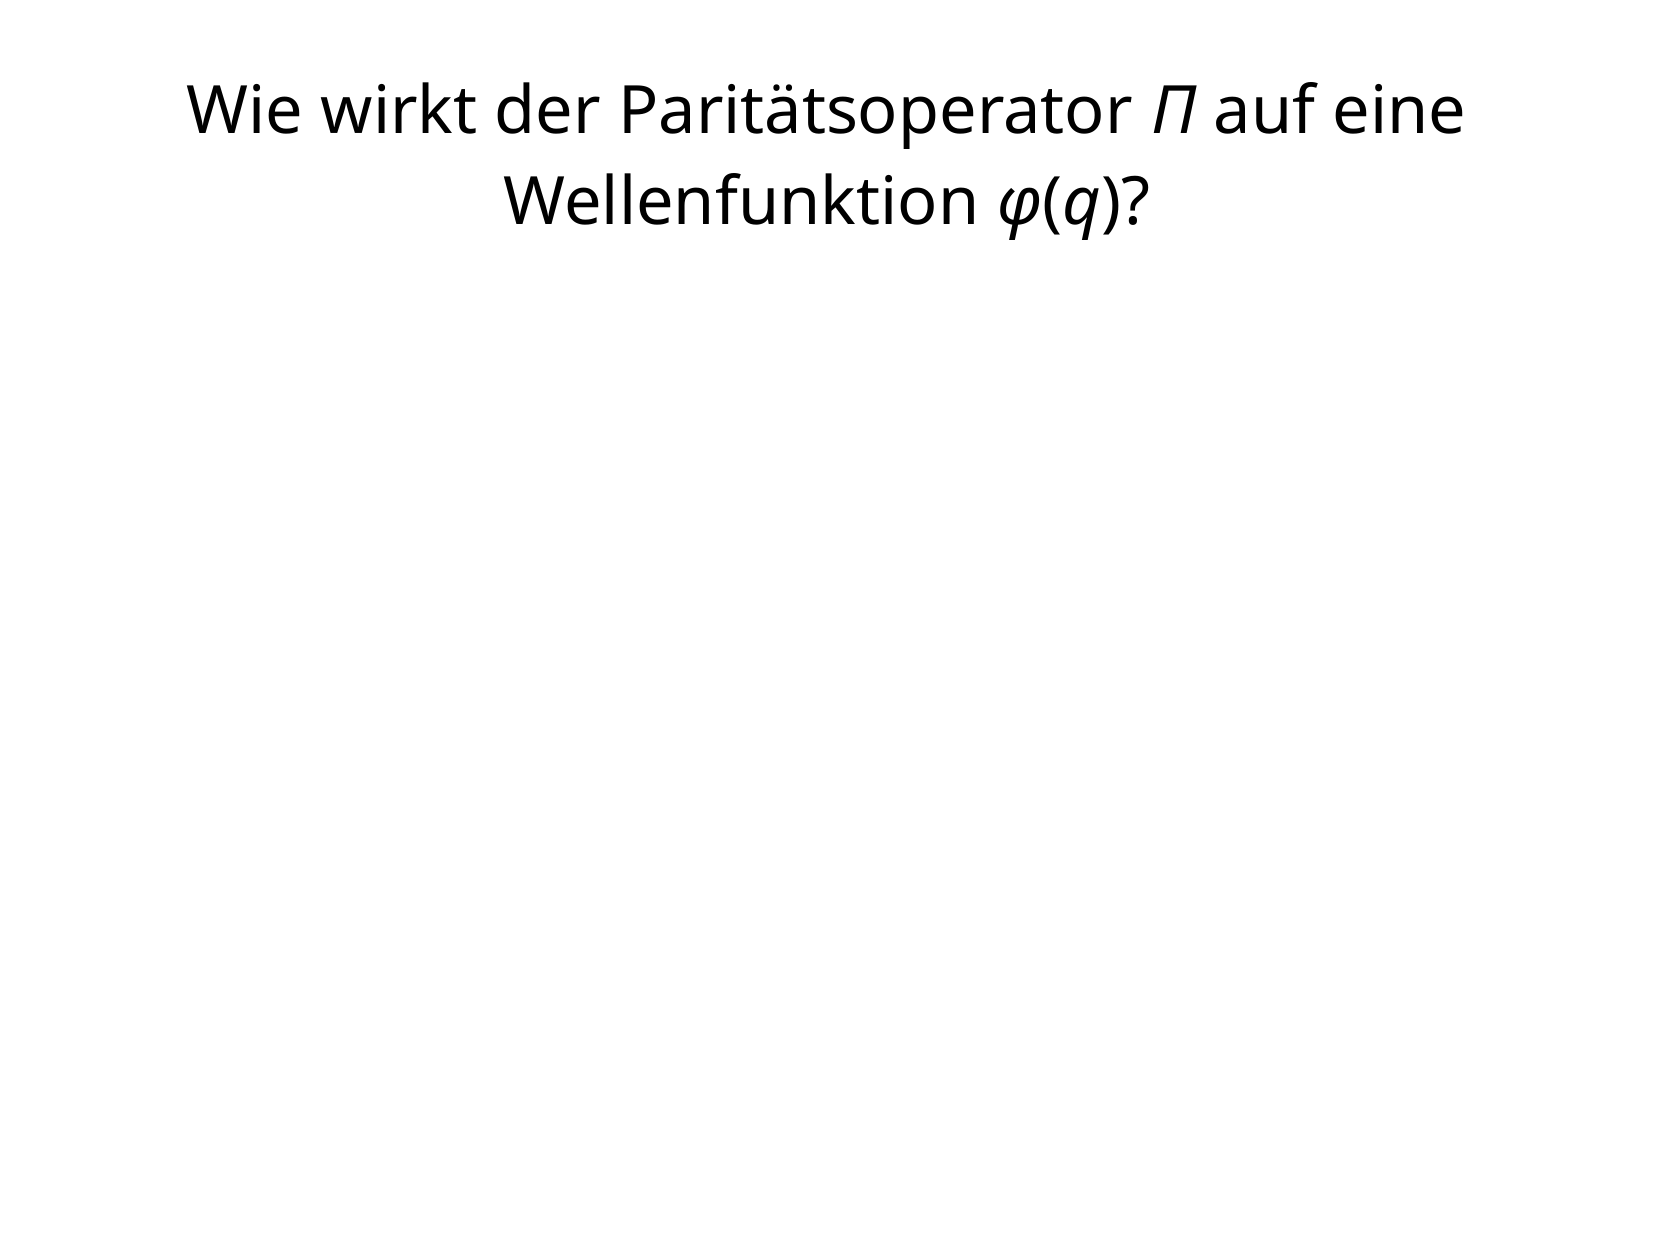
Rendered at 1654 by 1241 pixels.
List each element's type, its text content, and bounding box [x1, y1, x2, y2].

title Wie wirkt der Paritätsoperator Π auf eine Wellenfunktion φ(q)? [82, 49, 1571, 257]
